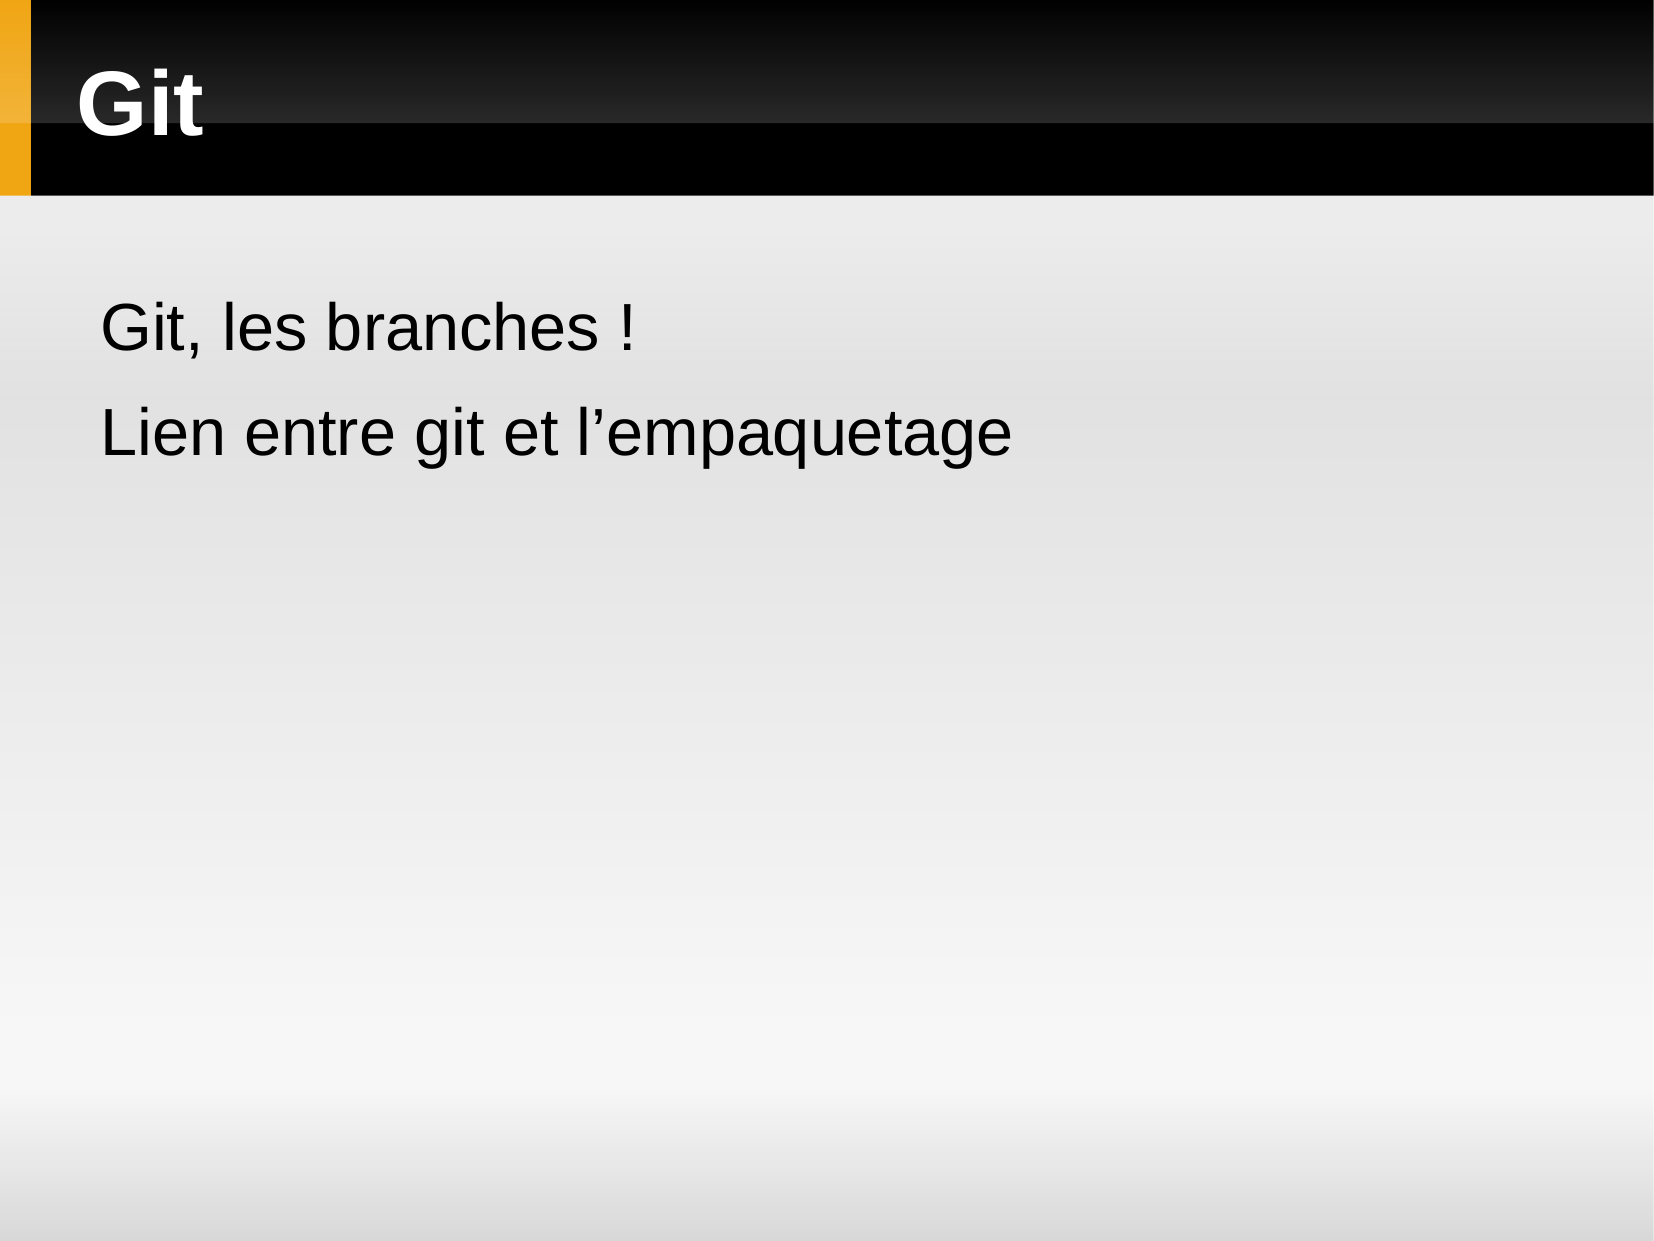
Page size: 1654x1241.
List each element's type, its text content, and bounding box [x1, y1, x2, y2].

list Git, les branches ! Lien entre git et l’empaquetage [82, 290, 1571, 1094]
picture [0, 0, 1654, 1241]
title Git [76, 7, 1565, 200]
